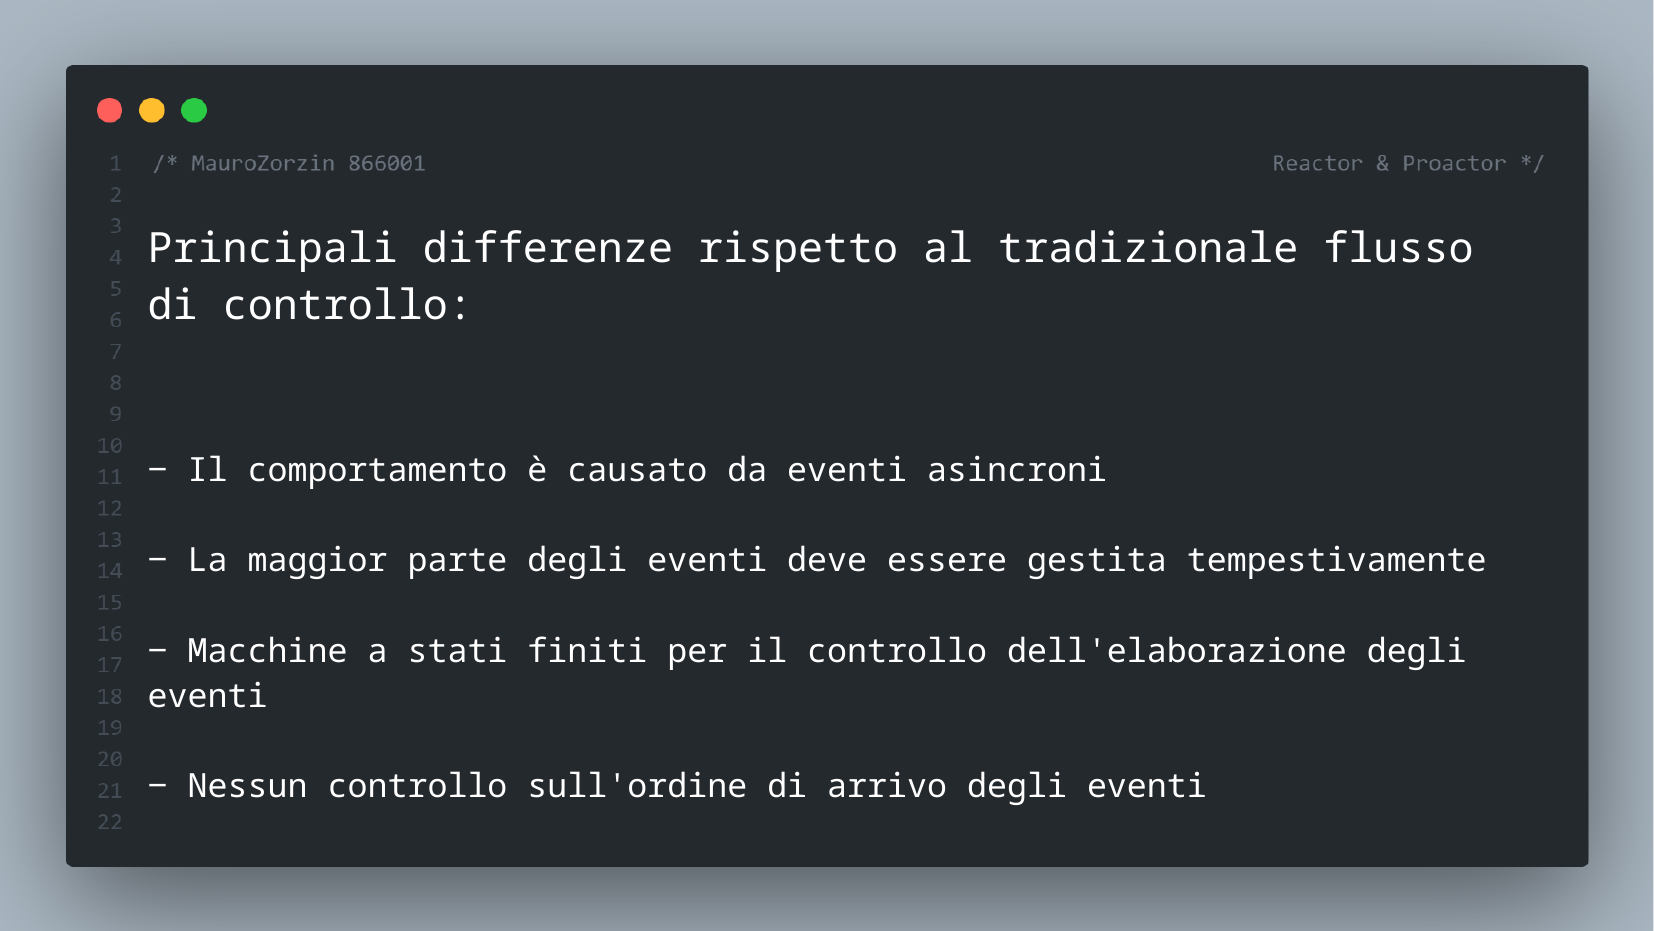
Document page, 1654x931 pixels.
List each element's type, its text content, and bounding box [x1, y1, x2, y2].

picture [0, 0, 1654, 931]
subtitle Principali differenze rispetto al tradizionale flusso di controllo: ‒ Il comportamento è causato da eventi asincroni ‒ La maggior parte degli eventi deve essere gestita tempestivamente ‒ Macchine a stati finiti per il controllo dell'elaborazione degli eventi ‒ Nessun controllo sull'ordine di arrivo degli eventi [147, 217, 1536, 758]
